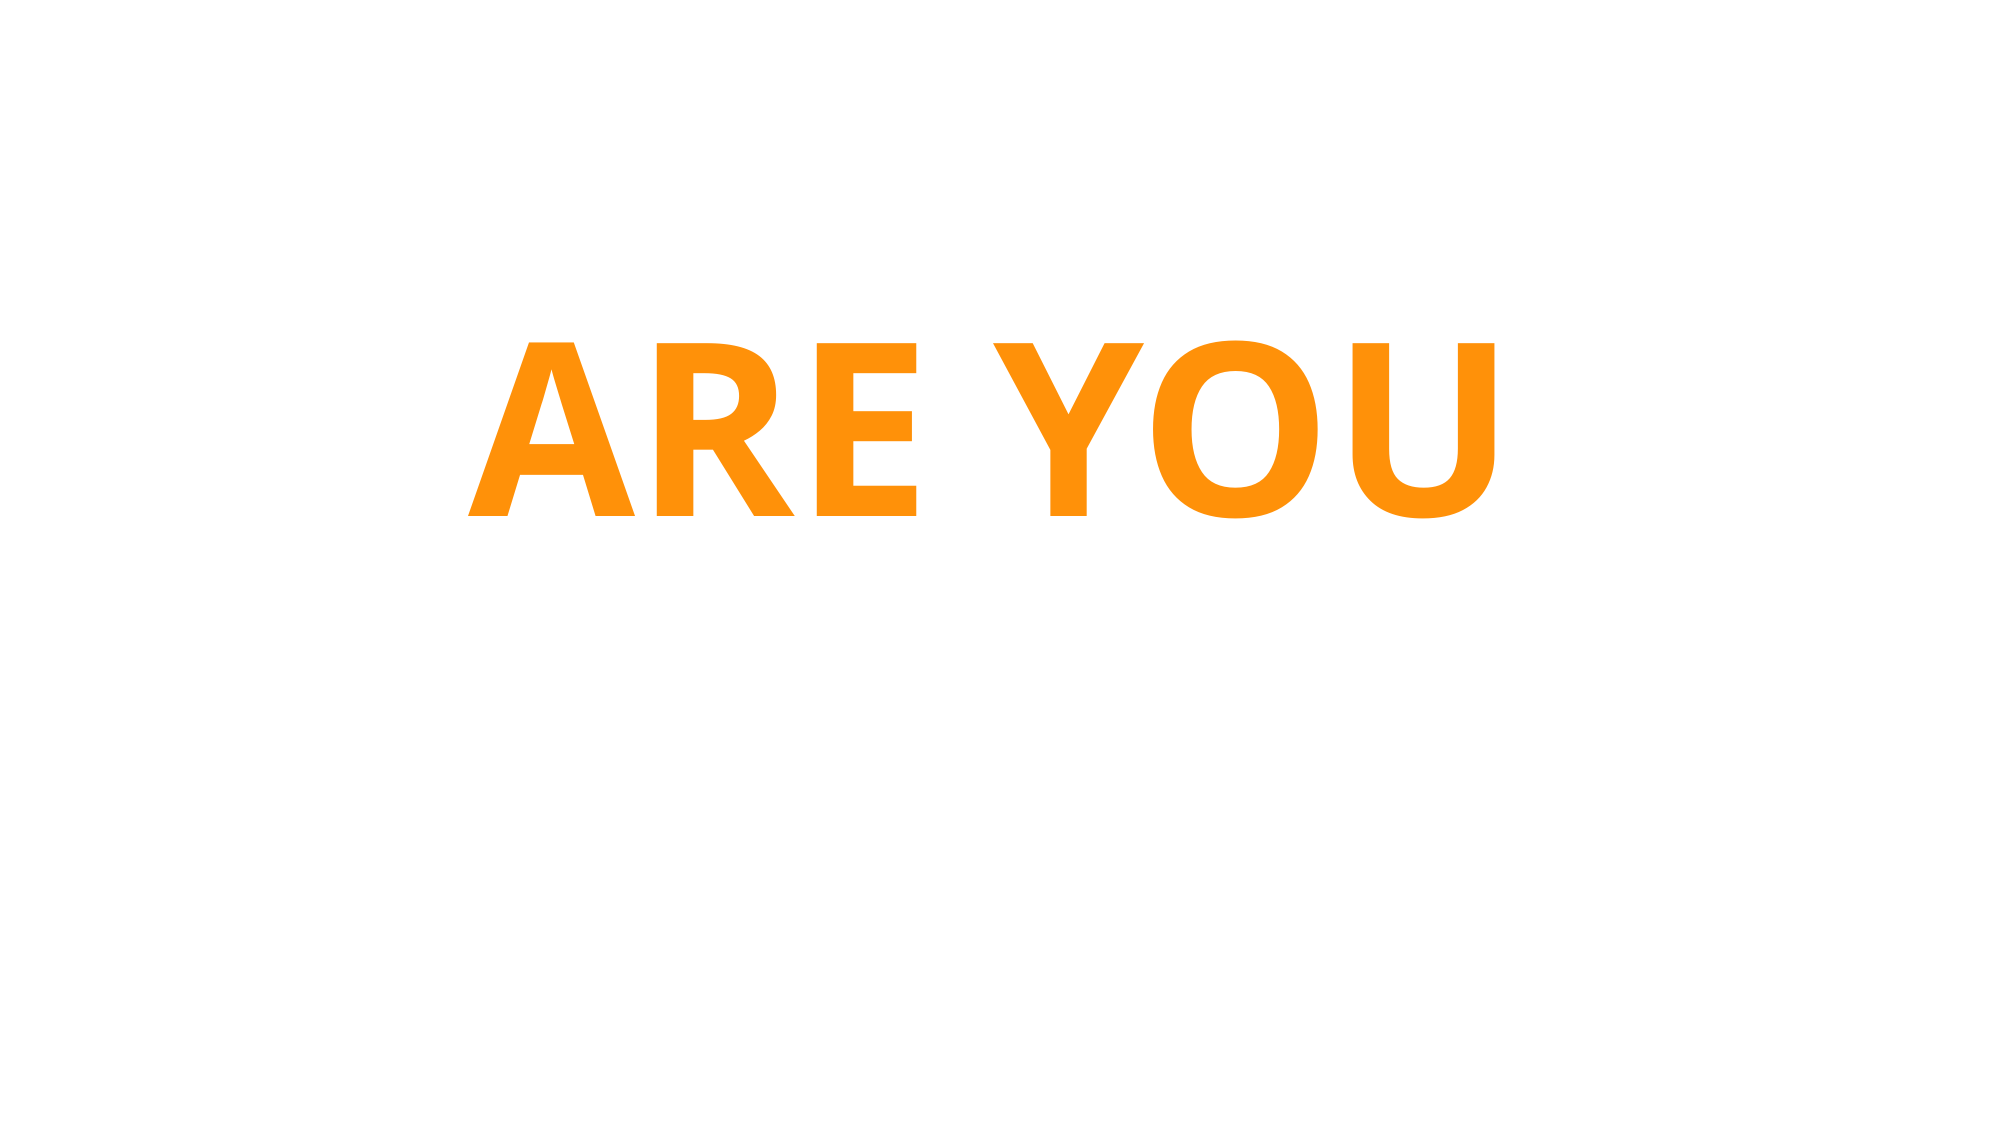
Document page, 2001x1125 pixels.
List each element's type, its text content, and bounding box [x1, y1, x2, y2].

title ARE YOU [35, 184, 1949, 576]
